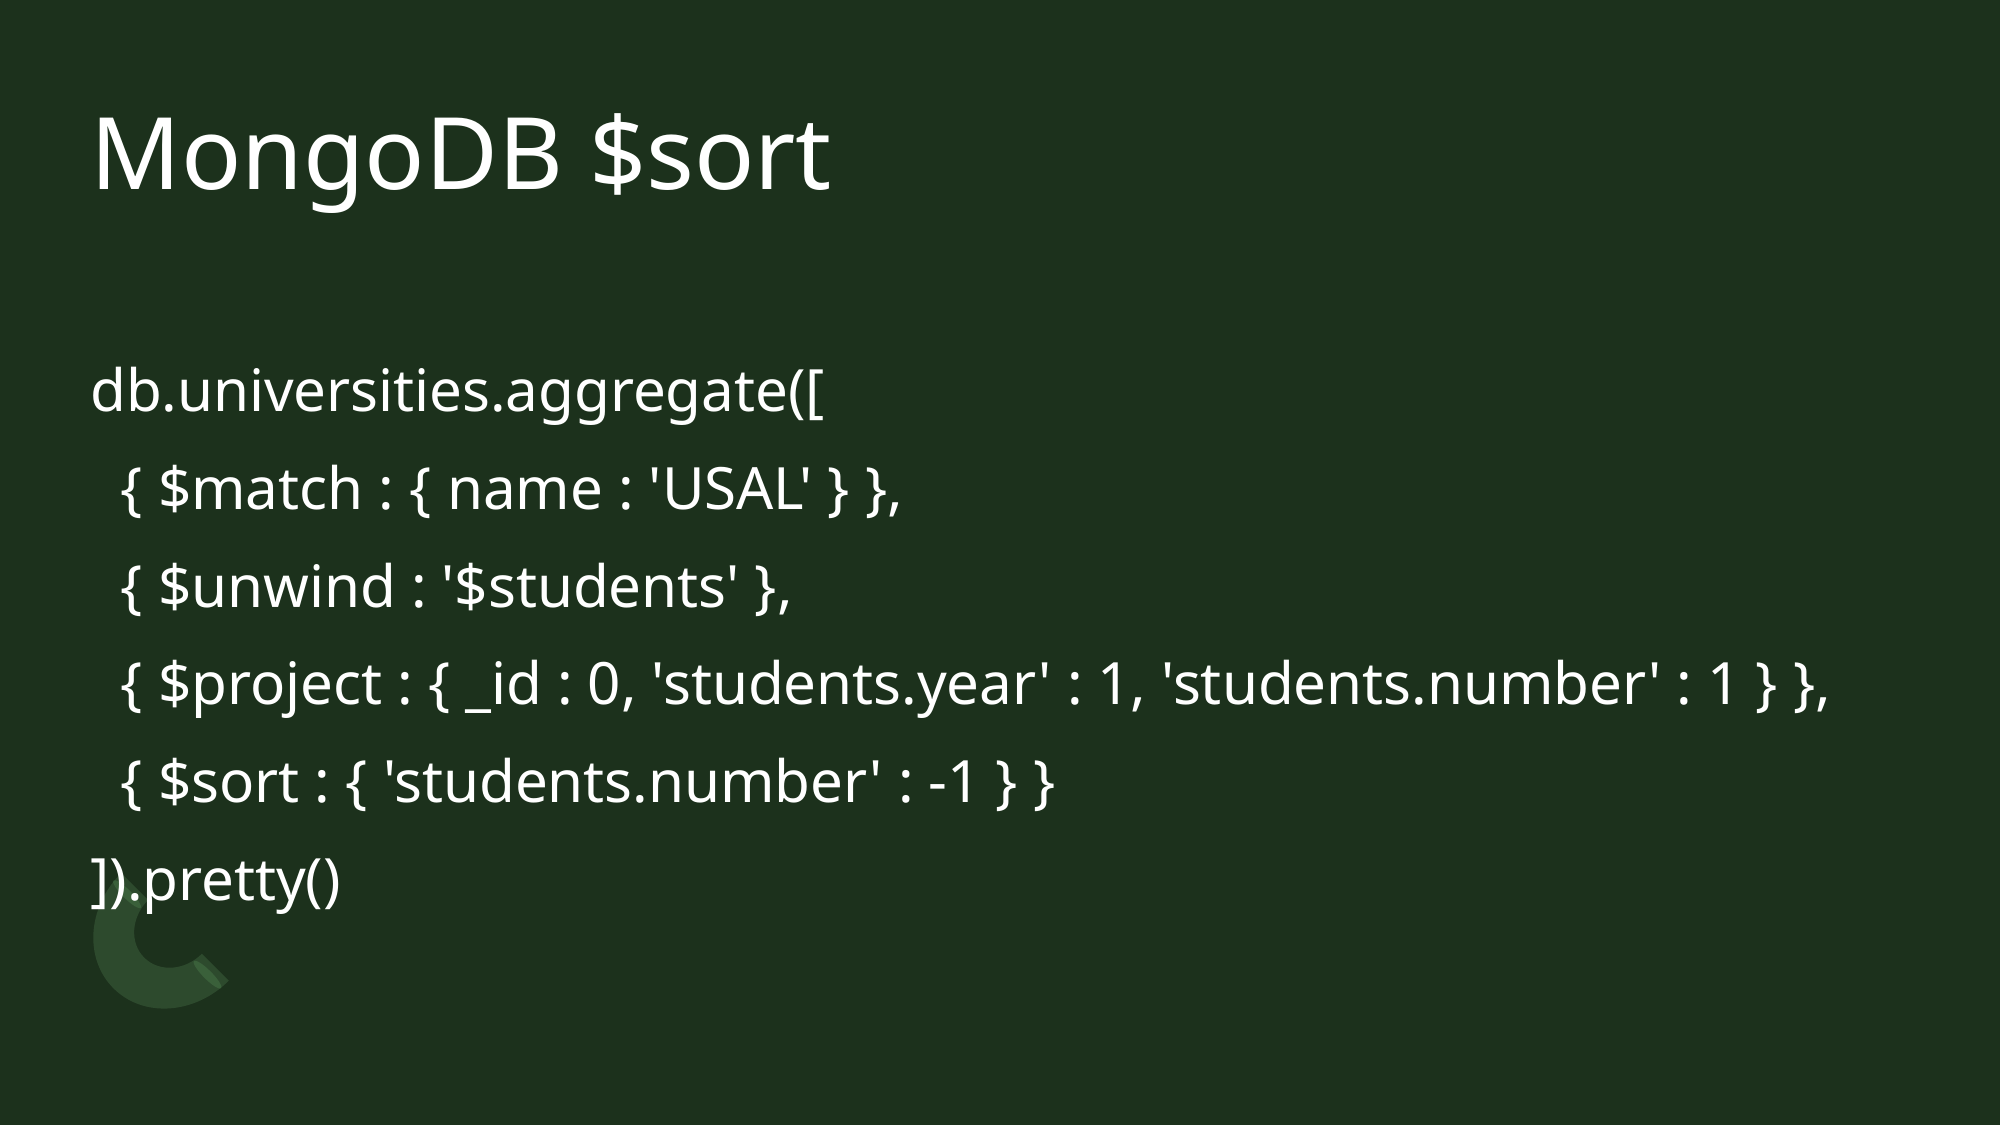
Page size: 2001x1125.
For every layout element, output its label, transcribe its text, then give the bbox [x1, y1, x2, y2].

title MongoDB $sort [90, 90, 1910, 309]
list db.universities.aggregate([ { $match : { name : 'USAL' } }, { $unwind : '$students' }, { $project : { _id : 0, 'students.year' : 1, 'students.number' : 1 } }, { $sort : { 'students.number' : -1 } } ]).pretty() [90, 346, 1910, 1000]
